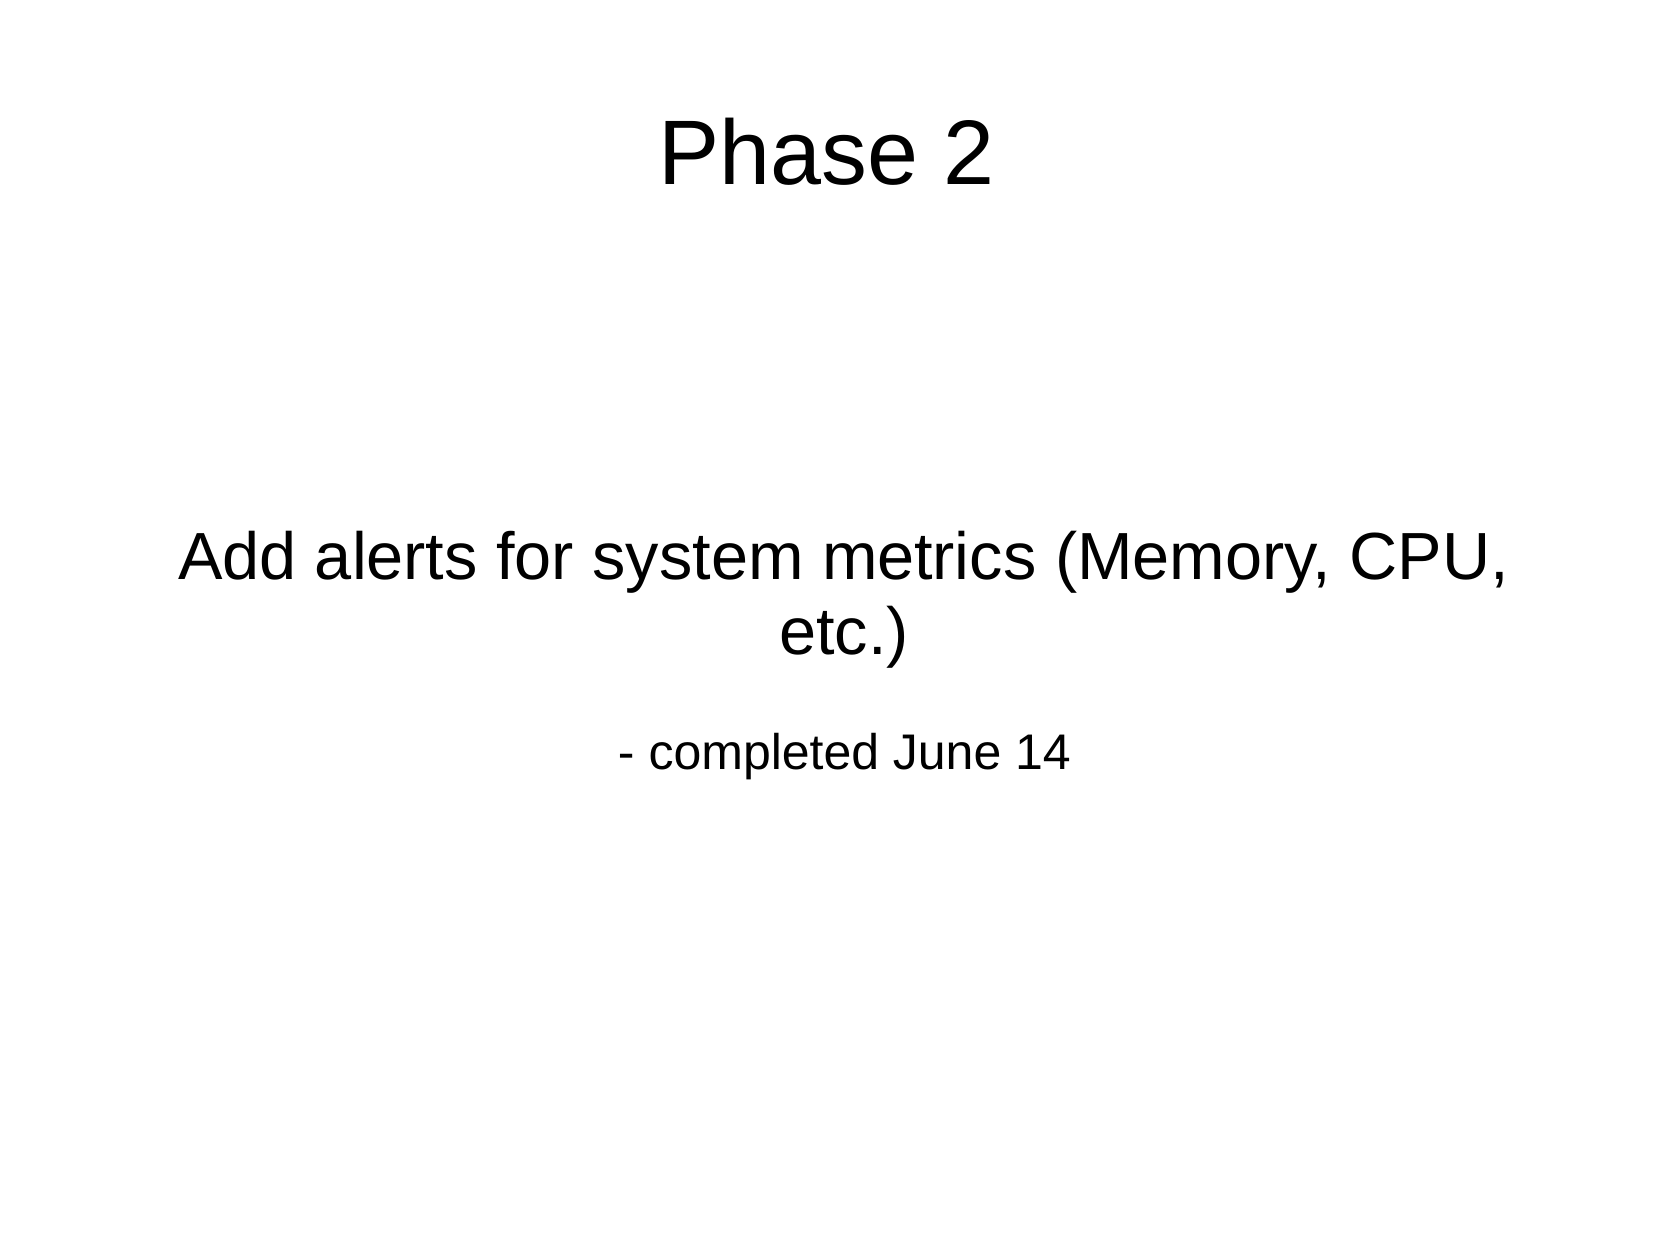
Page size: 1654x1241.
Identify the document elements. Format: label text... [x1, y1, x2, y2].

subtitle Add alerts for system metrics (Memory, CPU, etc.) - completed June 14 [82, 290, 1571, 1010]
title Phase 2 [82, 49, 1571, 257]
